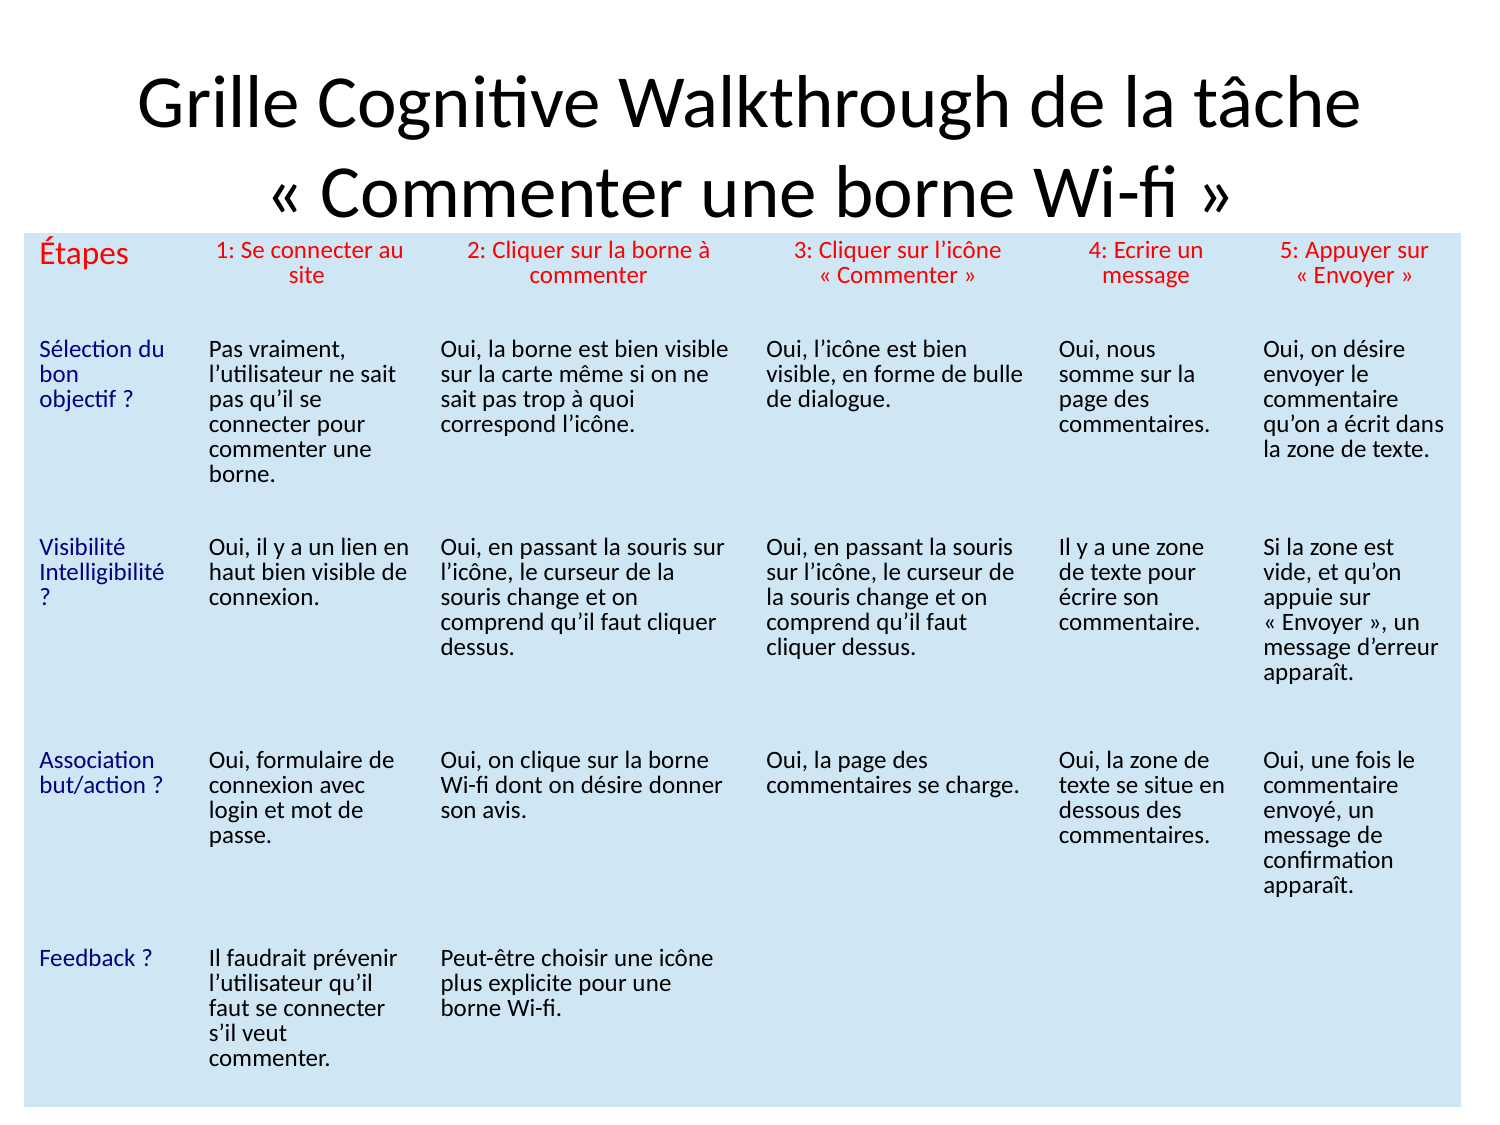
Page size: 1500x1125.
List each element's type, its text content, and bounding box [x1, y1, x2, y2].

table_header 2: Cliquer sur la borne à commenter [426, 233, 751, 331]
table_header 1: Se connecter au site [194, 233, 426, 331]
table_cell Feedback ? [24, 940, 194, 1107]
table_cell Oui, la zone de texte se situe en dessous des commentaires. [1044, 742, 1248, 940]
table_cell Oui, en passant la souris sur l’icône, le curseur de la souris change et on comprend qu’il faut cliquer dessus. [426, 529, 751, 742]
table_cell Association but/action ? [24, 742, 194, 940]
table_cell Oui, la page des commentaires se charge. [751, 742, 1044, 940]
table_header Étapes [24, 233, 194, 331]
table_cell [751, 940, 1044, 1107]
table_cell Pas vraiment, l’utilisateur ne sait pas qu’il se connecter pour commenter une borne. [194, 331, 426, 529]
table_cell Visibilité Intelligibilité ? [24, 529, 194, 742]
table_header 3: Cliquer sur l’icône « Commenter » [751, 233, 1044, 331]
table_cell Oui, on clique sur la borne Wi-fi dont on désire donner son avis. [426, 742, 751, 940]
table_cell Il y a une zone de texte pour écrire son commentaire. [1044, 529, 1248, 742]
table_cell [1248, 940, 1461, 1107]
table_cell Peut-être choisir une icône plus explicite pour une borne Wi-fi. [426, 940, 751, 1107]
table_cell [1044, 940, 1248, 1107]
table_cell Oui, formulaire de connexion avec login et mot de passe. [194, 742, 426, 940]
table_header 5: Appuyer sur « Envoyer » [1248, 233, 1461, 331]
table_cell Oui, nous somme sur la page des commentaires. [1044, 331, 1248, 529]
table_header 4: Ecrire un message [1044, 233, 1248, 331]
table_cell Oui, il y a un lien en haut bien visible de connexion. [194, 529, 426, 742]
table_cell Oui, l’icône est bien visible, en forme de bulle de dialogue. [751, 331, 1044, 529]
table_cell Oui, la borne est bien visible sur la carte même si on ne sait pas trop à quoi correspond l’icône. [426, 331, 751, 529]
table_cell Oui, une fois le commentaire envoyé, un message de confirmation apparaît. [1248, 742, 1461, 940]
title Grille Cognitive Walkthrough de la tâche « Commenter une borne Wi-fi » [75, 45, 1425, 233]
table_cell Si la zone est vide, et qu’on appuie sur « Envoyer », un message d’erreur apparaît. [1248, 529, 1461, 742]
table_cell Sélection du bon objectif ? [24, 331, 194, 529]
table_cell Oui, en passant la souris sur l’icône, le curseur de la souris change et on comprend qu’il faut cliquer dessus. [751, 529, 1044, 742]
table_cell Oui, on désire envoyer le commentaire qu’on a écrit dans la zone de texte. [1248, 331, 1461, 529]
table_cell Il faudrait prévenir l’utilisateur qu’il faut se connecter s’il veut commenter. [194, 940, 426, 1107]
